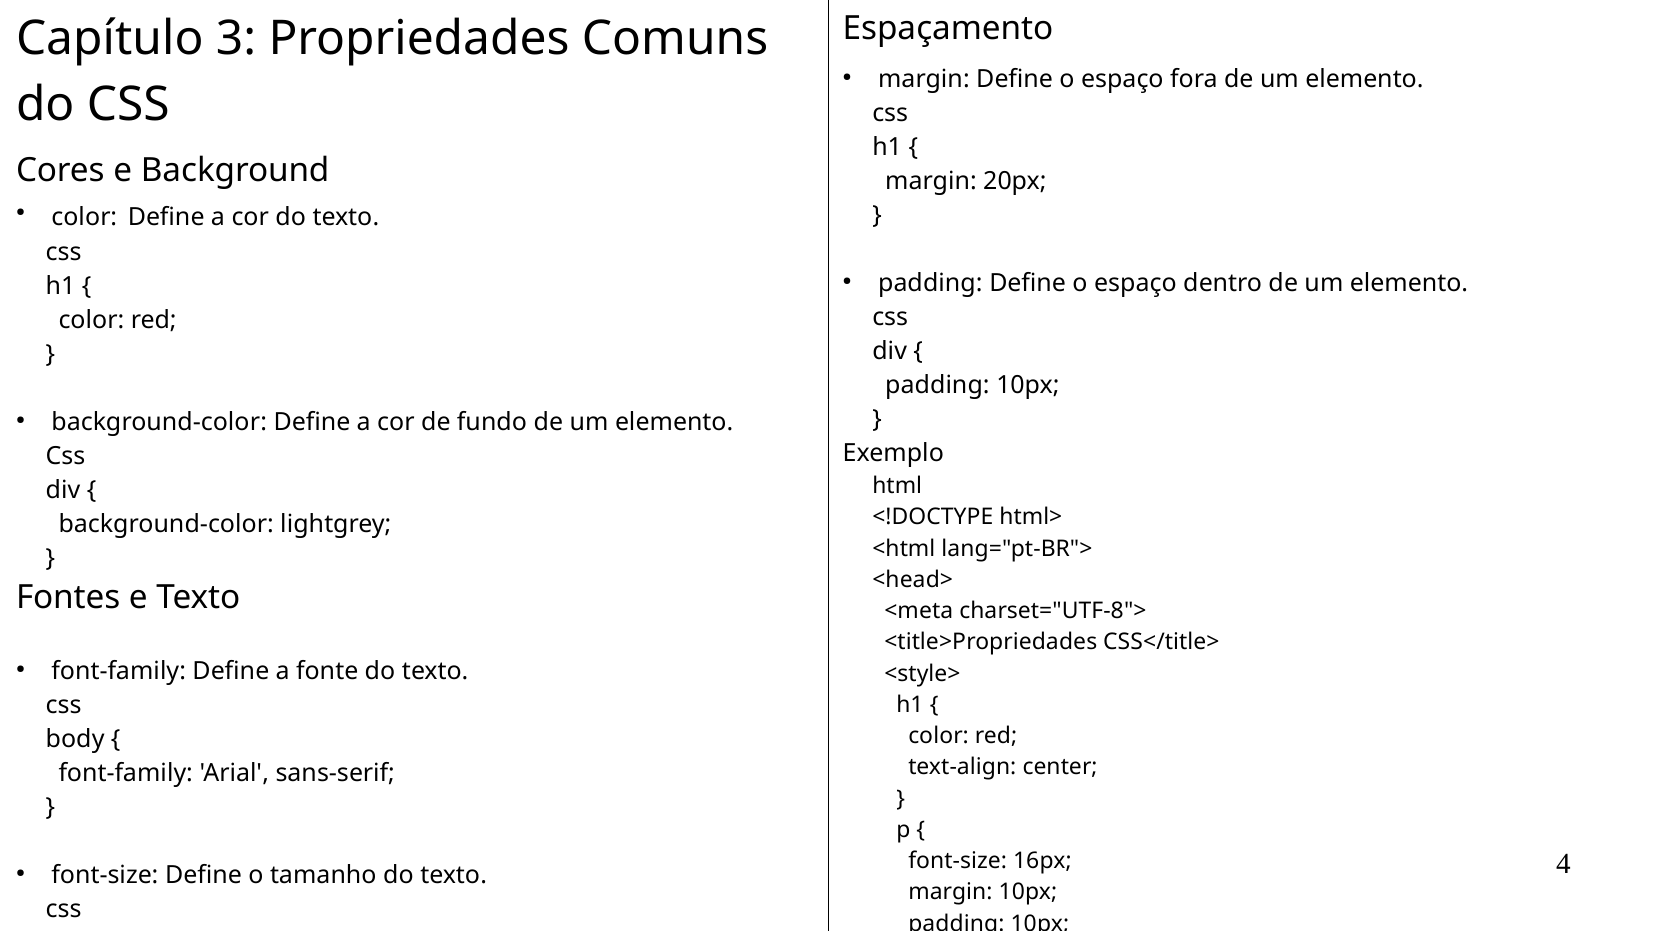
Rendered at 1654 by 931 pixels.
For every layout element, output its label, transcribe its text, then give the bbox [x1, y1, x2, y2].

text_box Capítulo 3: Propriedades Comuns do CSS Cores e Background color: Define a cor do texto. css h1 { color: red; } background-color: Define a cor de fundo de um elemento. Css div { background-color: lightgrey; } Fontes e Texto font-family: Define a fonte do texto. css body { font-family: 'Arial', sans-serif; } font-size: Define o tamanho do texto. css p { font-size: 16px; } Text-aling: Alinha o texto. css h2 { text-align: center; } [1, 0, 828, 931]
text_box Espaçamento margin: Define o espaço fora de um elemento. css h1 { margin: 20px; } padding: Define o espaço dentro de um elemento. css div { padding: 10px; } Exemplo html <!DOCTYPE html> <html lang="pt-BR"> <head> <meta charset="UTF-8"> <title>Propriedades CSS</title> <style> h1 { color: red; text-align: center; } p { font-size: 16px; margin: 10px; padding: 10px; background-color: lightyellow; } </style> </head> <body> <h1>Propriedades Comuns do CSS</h1> <p>Exemplo de texto estilizado com CSS.</p> </body> </html> [828, 0, 1654, 931]
